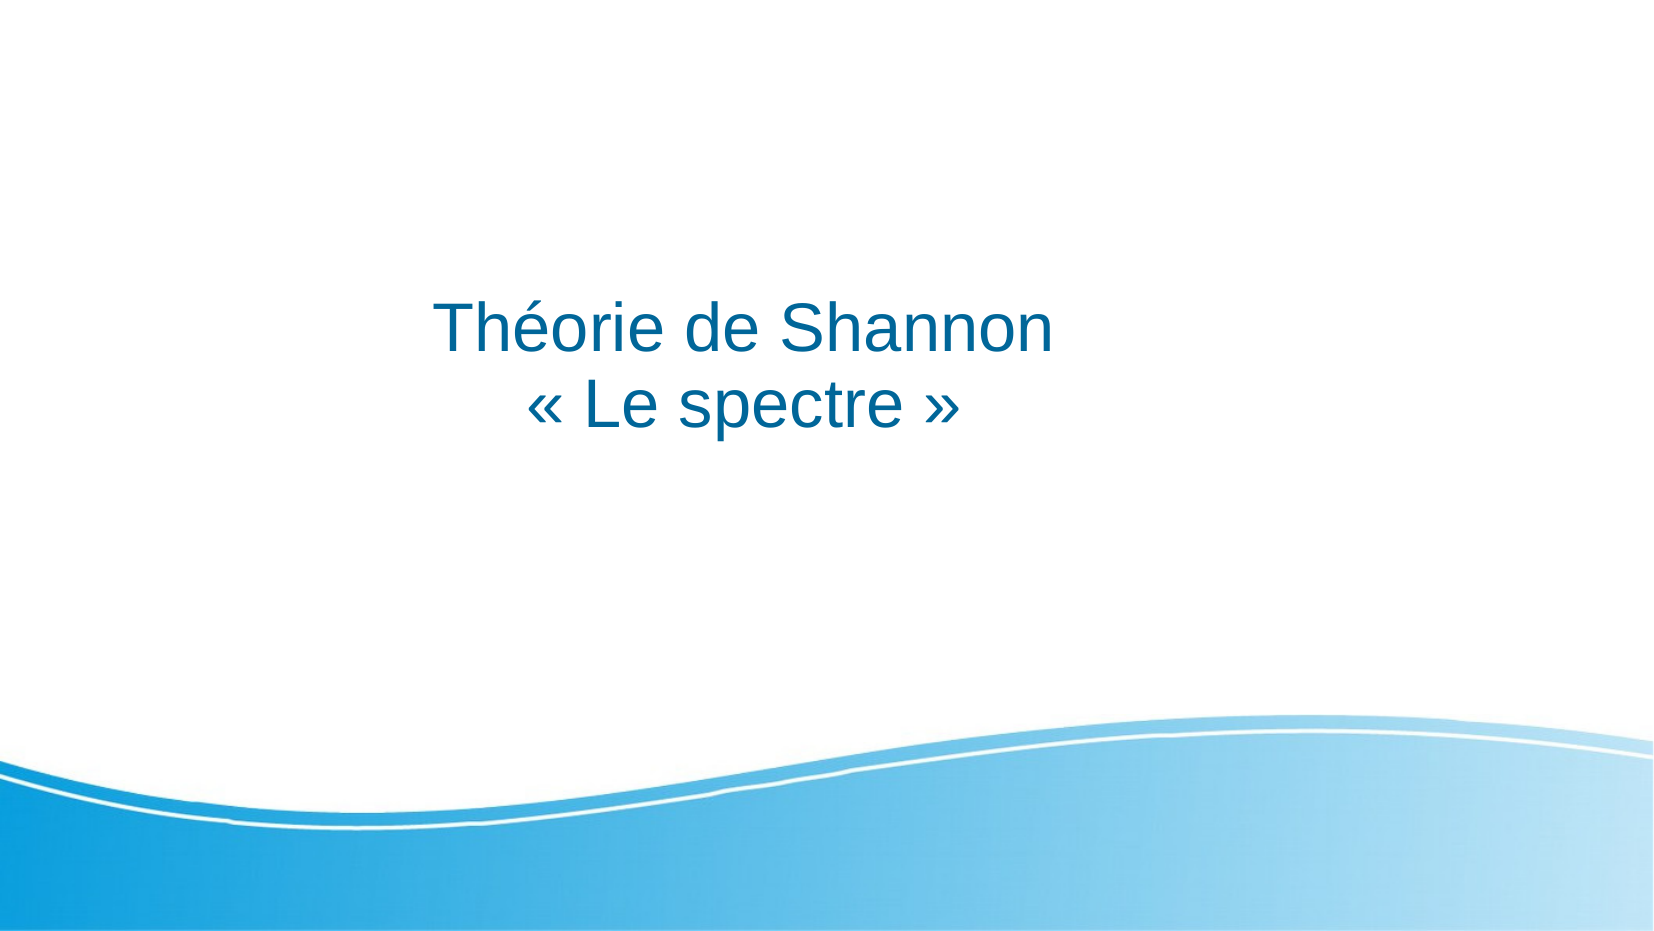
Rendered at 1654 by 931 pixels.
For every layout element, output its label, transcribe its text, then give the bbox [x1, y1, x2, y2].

picture [0, 714, 1654, 931]
title Théorie de Shannon « Le spectre » [0, 288, 1489, 444]
